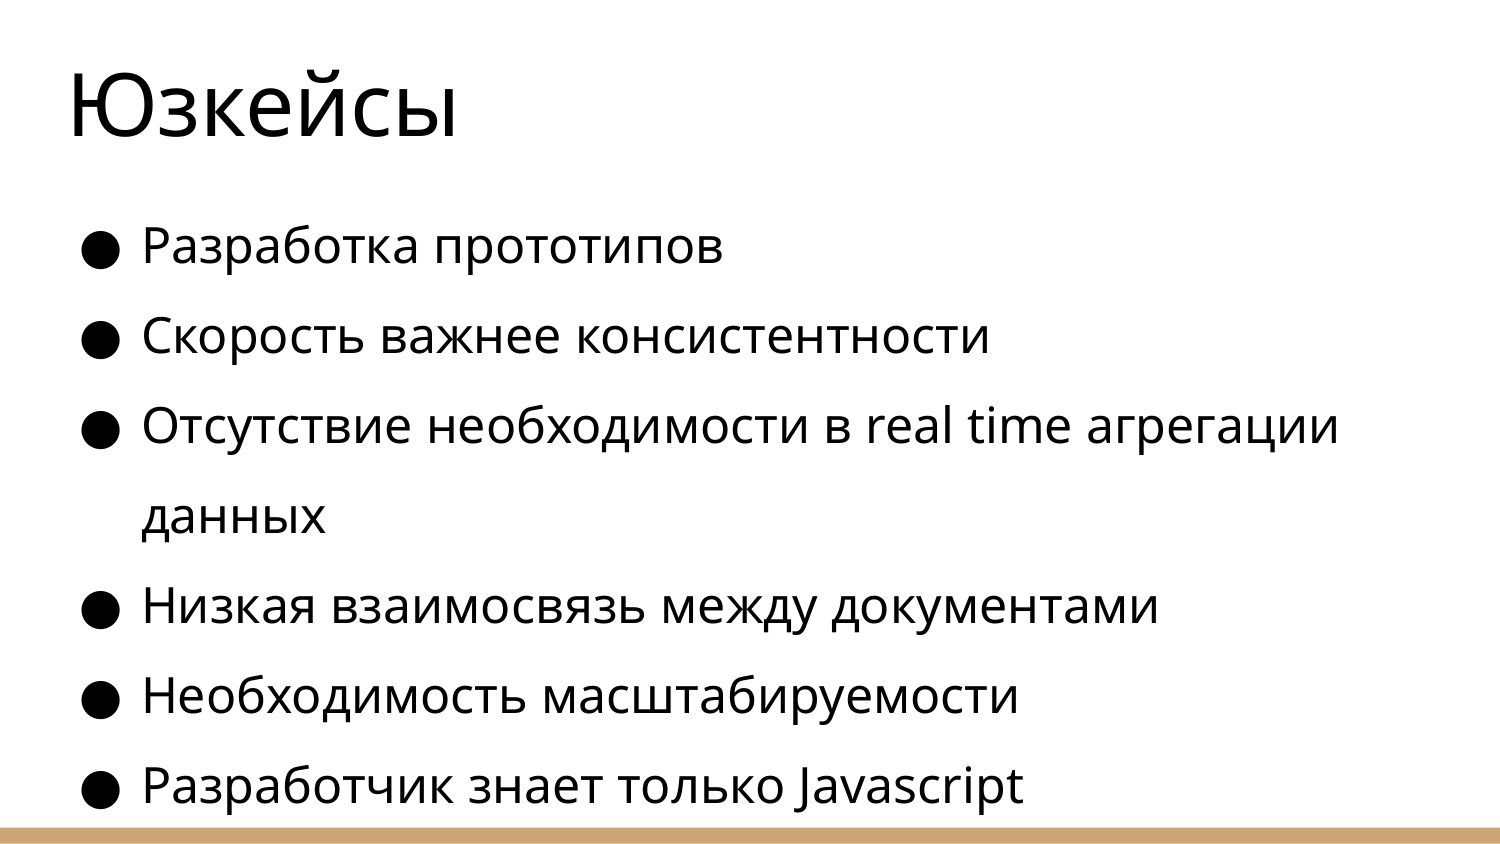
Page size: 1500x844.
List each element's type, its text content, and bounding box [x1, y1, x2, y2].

title Юзкейсы [51, 32, 1449, 169]
list Разработка прототипов Скорость важнее консистентности Отсутствие необходимости в real time агрегации данных Низкая взаимосвязь между документами Необходимость масштабируемости Разработчик знает только Javascript Необходимо хранить сырые данные [51, 169, 1449, 825]
